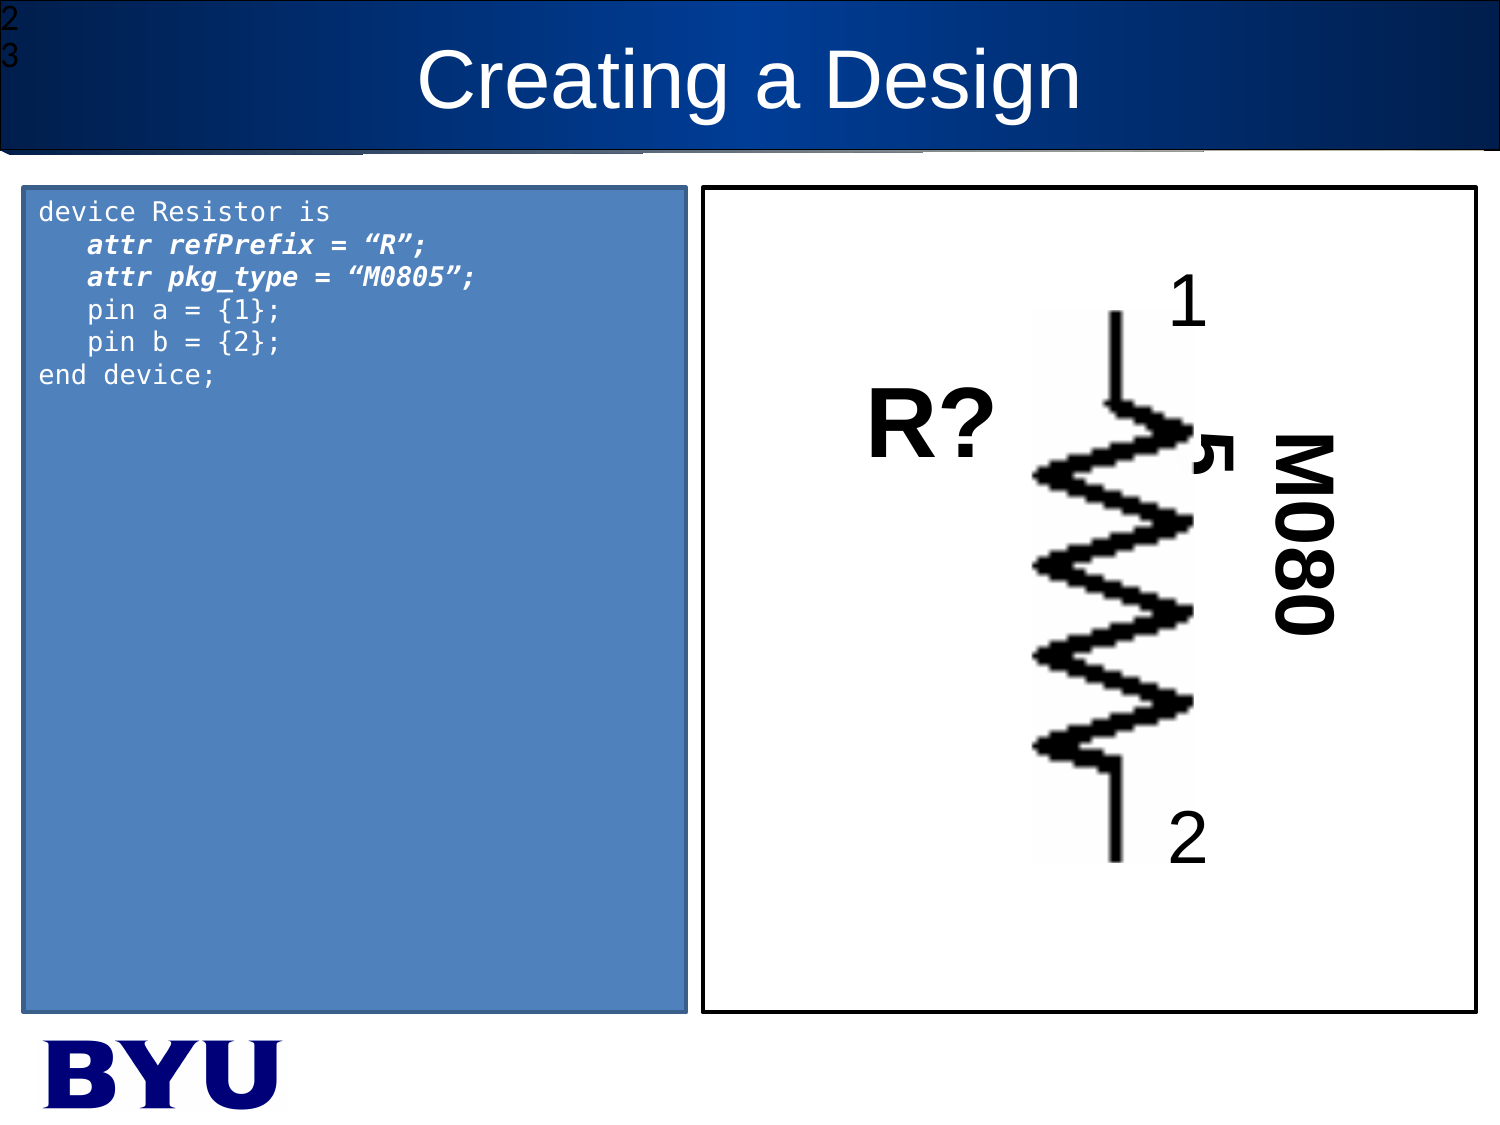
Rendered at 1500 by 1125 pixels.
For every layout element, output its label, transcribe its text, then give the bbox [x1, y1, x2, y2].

text_box 2 [1153, 781, 1225, 887]
text_box M0805 [1237, 416, 1368, 686]
text_box device Resistor is attr refPrefix = “R”; attr pkg_type = “M0805”; pin a = {1}; pin b = {2}; end device; [23, 187, 686, 1013]
picture [1031, 310, 1194, 863]
text_box 1 [1153, 243, 1225, 349]
title Creating a Design [75, 0, 1425, 150]
text_box R? [850, 350, 1014, 485]
picture [37, 1039, 288, 1111]
text_box [702, 187, 1477, 1013]
